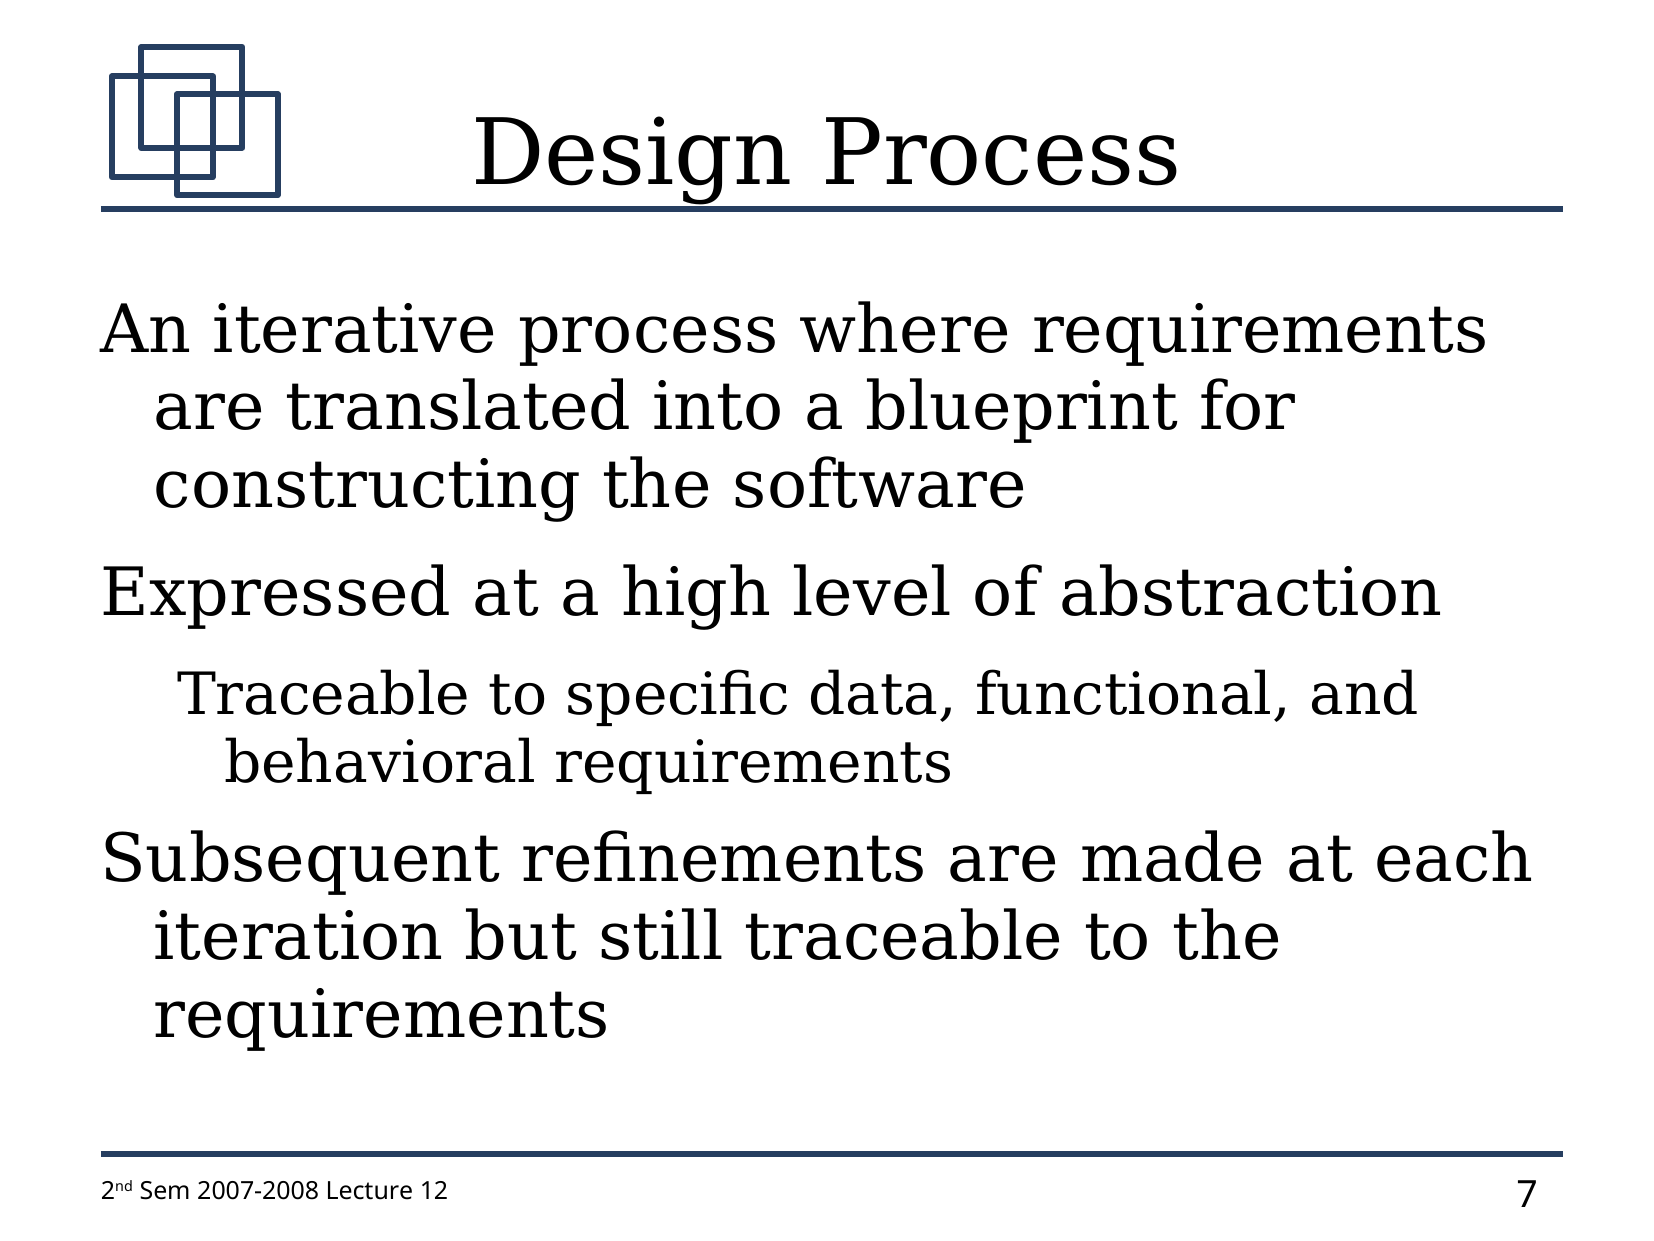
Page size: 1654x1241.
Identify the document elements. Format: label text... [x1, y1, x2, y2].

title Design Process [82, 49, 1571, 257]
list An iterative process where requirements are translated into a blueprint for constructing the software Expressed at a high level of abstraction Traceable to specific data, functional, and behavioral requirements Subsequent refinements are made at each iteration but still traceable to the requirements [82, 290, 1571, 1109]
